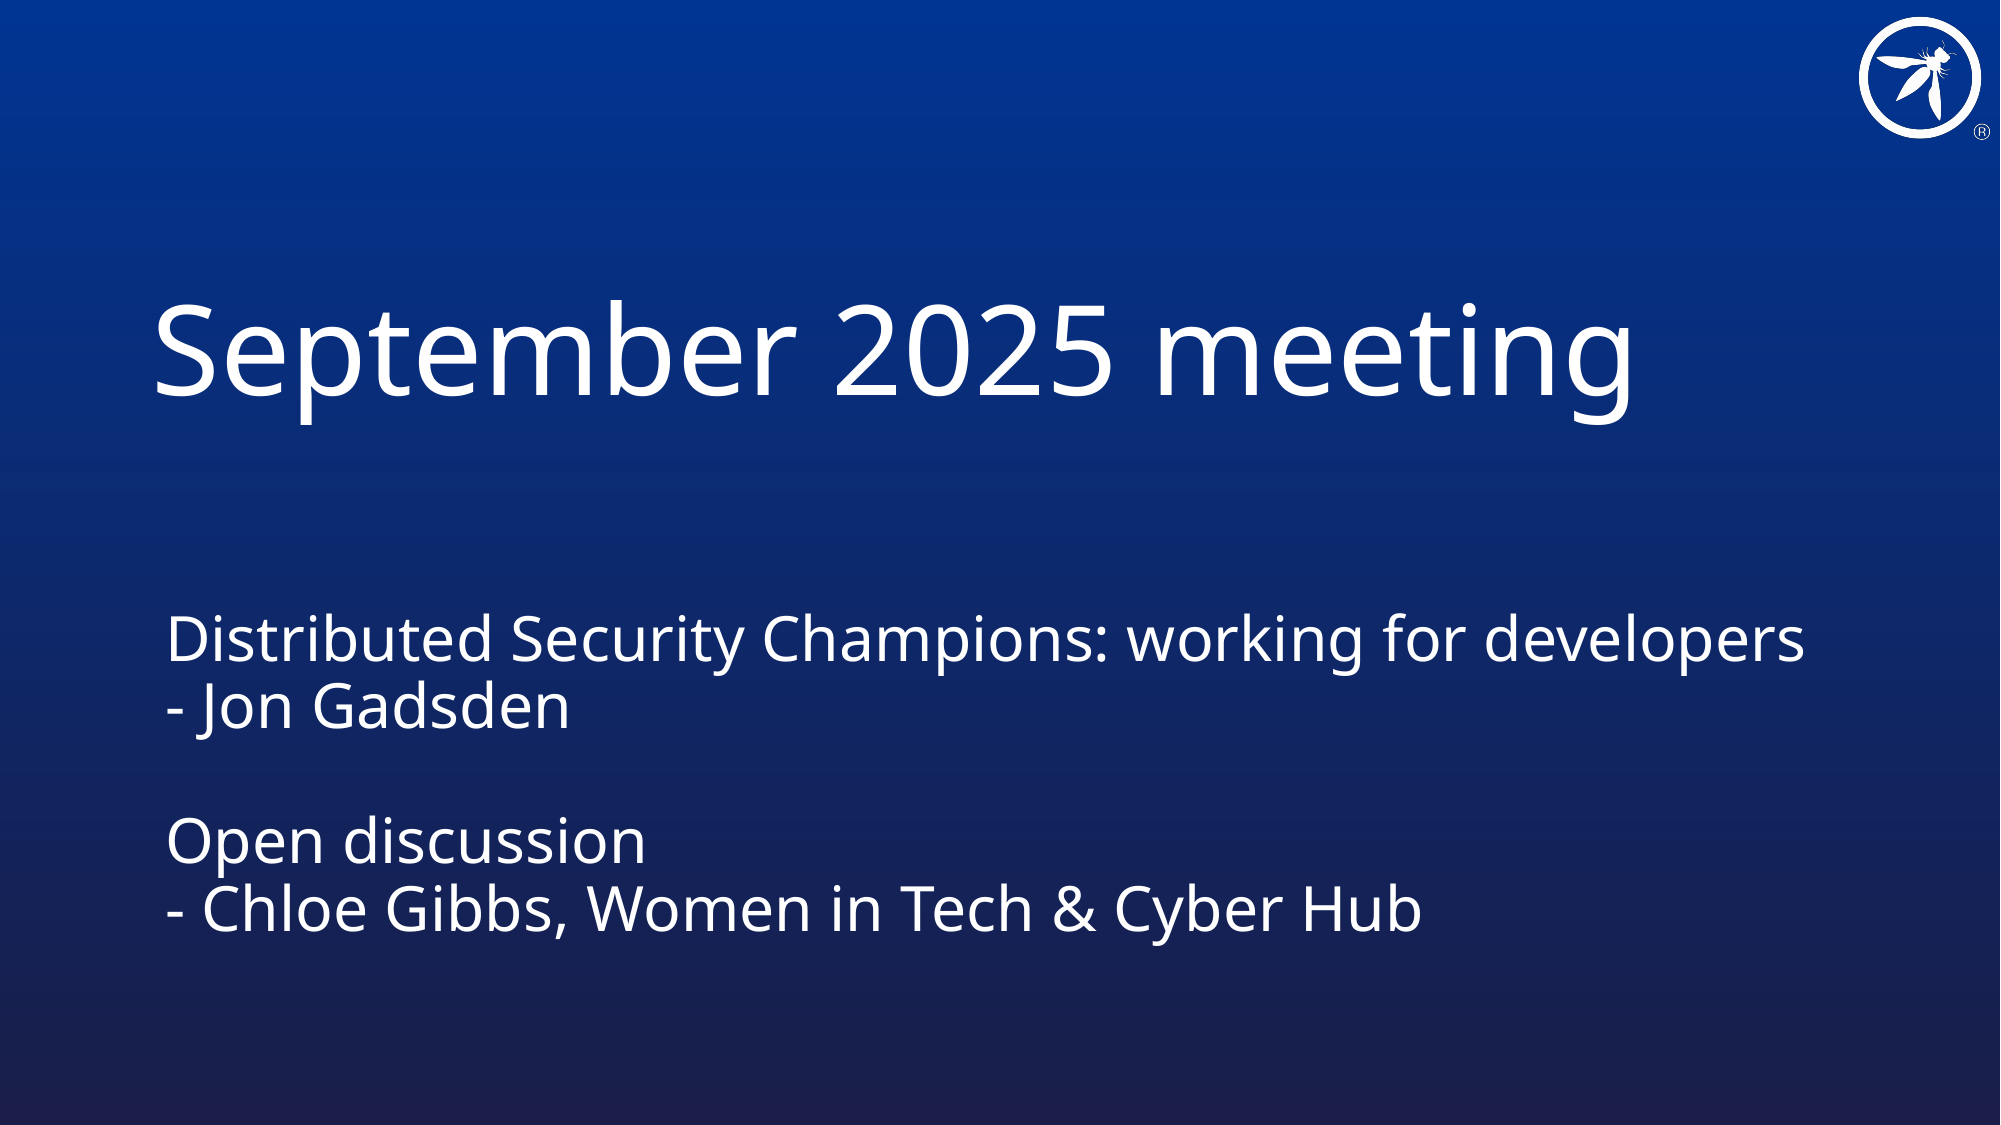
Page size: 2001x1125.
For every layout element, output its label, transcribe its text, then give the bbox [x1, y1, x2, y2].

picture [1797, 0, 2001, 200]
title Distributed Security Champions: working for developers - Jon Gadsden Open discussion - Chloe Gibbs, Women in Tech & Cyber Hub [150, 600, 1875, 920]
title September 2025 meeting [136, 280, 1862, 601]
